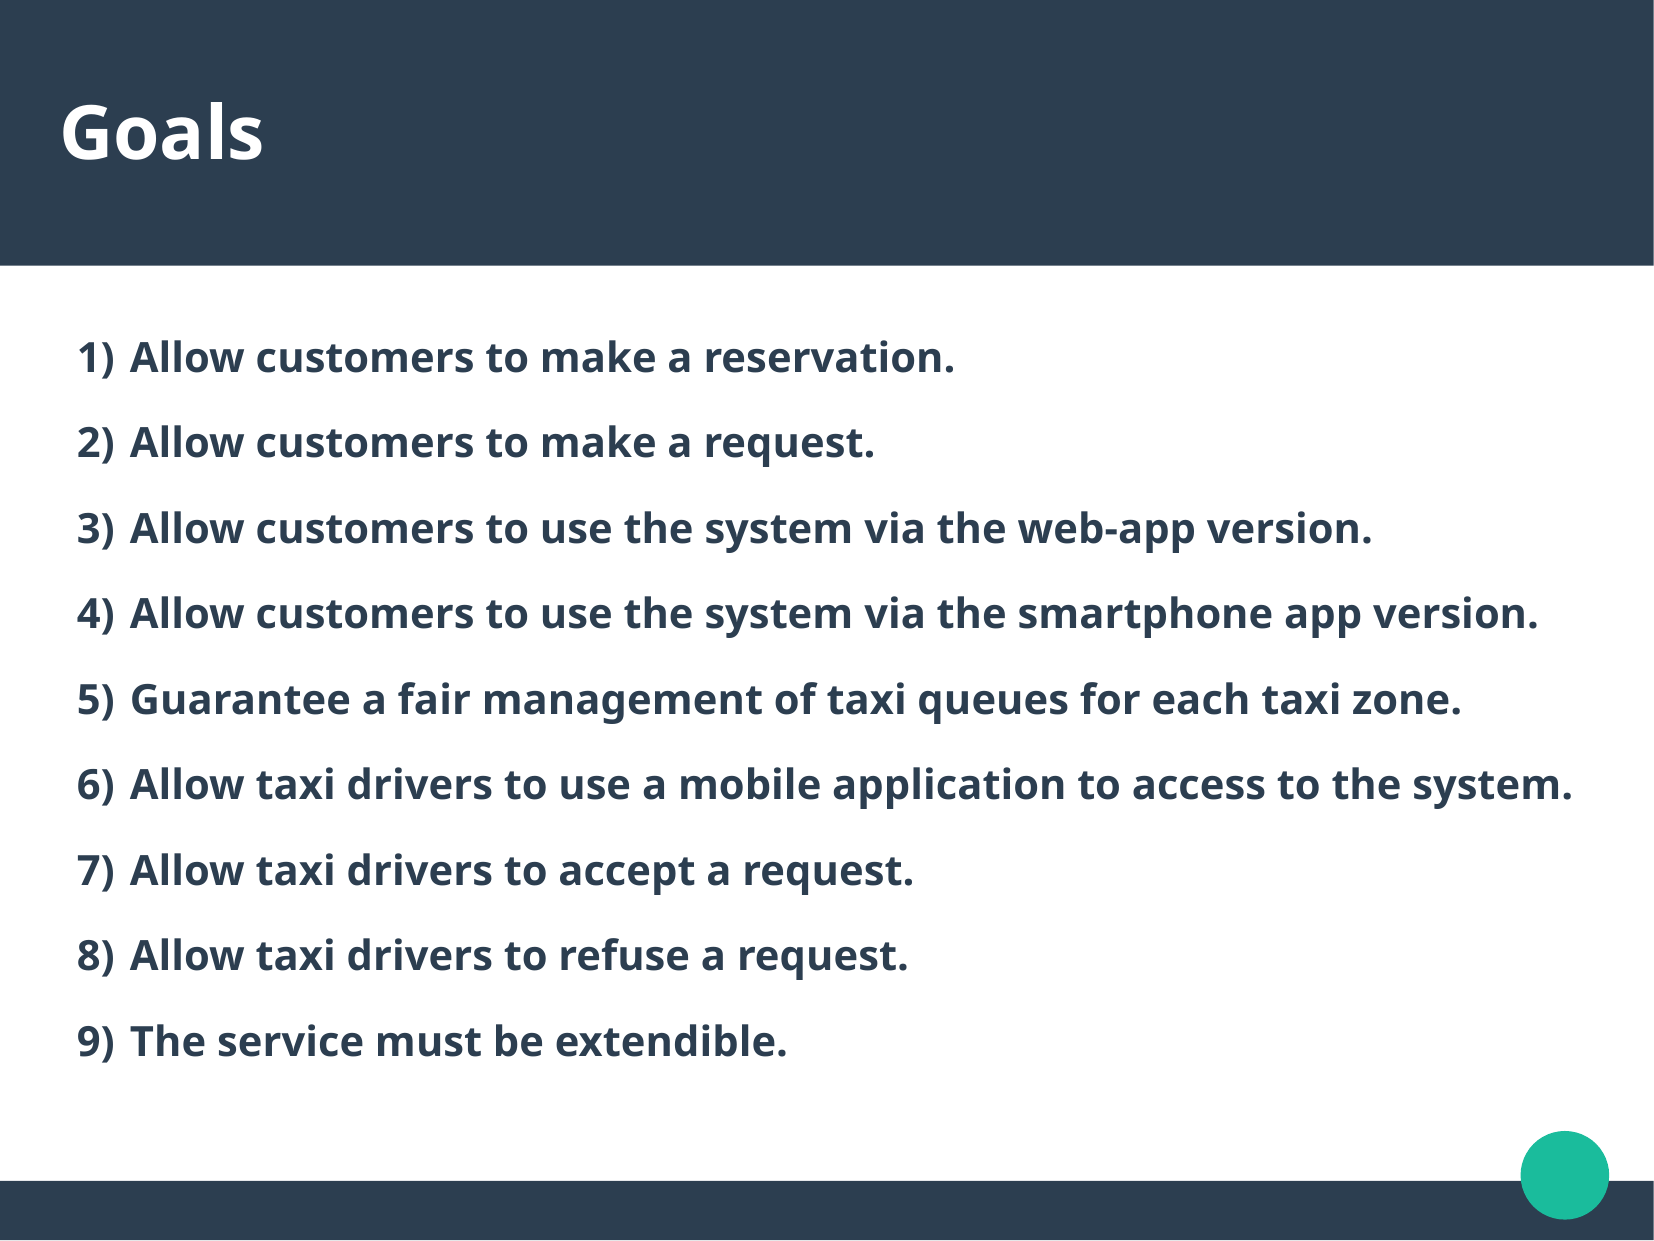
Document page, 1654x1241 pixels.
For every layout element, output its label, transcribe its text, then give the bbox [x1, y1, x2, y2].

list Allow customers to make a reservation. Allow customers to make a request. Allow customers to use the system via the web-app version. Allow customers to use the system via the smartphone app version. Guarantee a fair management of taxi queues for each taxi zone. Allow taxi drivers to use a mobile application to access to the system. Allow taxi drivers to accept a request. Allow taxi drivers to refuse a request. The service must be extendible. [59, 324, 1595, 1152]
title Goals [59, 49, 1595, 207]
